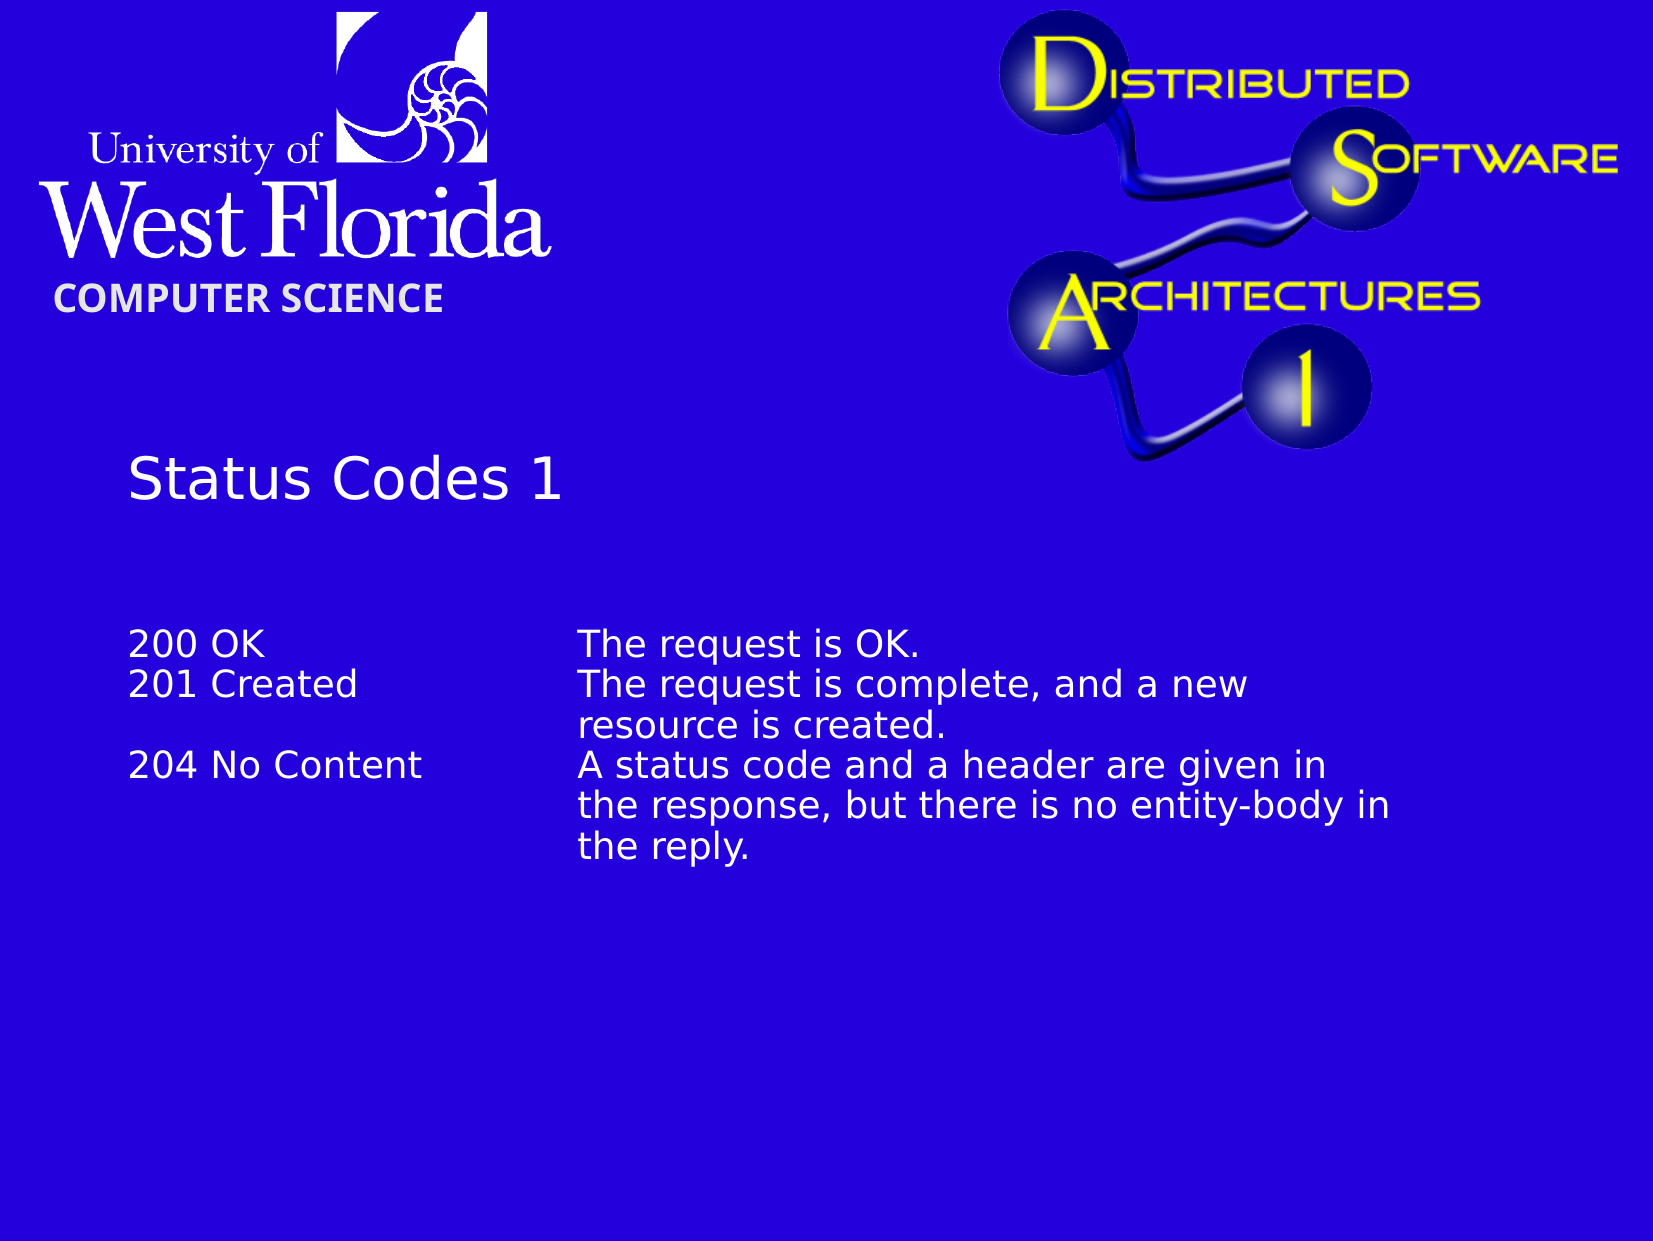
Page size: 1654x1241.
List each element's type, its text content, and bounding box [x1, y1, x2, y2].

picture [910, 0, 1653, 506]
text_box Status Codes 1 200 OK The request is OK. 201 Created The request is complete, and a new resource is created. 204 No Content A status code and a header are given in the response, but there is no entity-body in the reply. [112, 442, 1426, 1096]
text_box COMPUTER SCIENCE [37, 262, 563, 325]
picture [37, 0, 559, 262]
